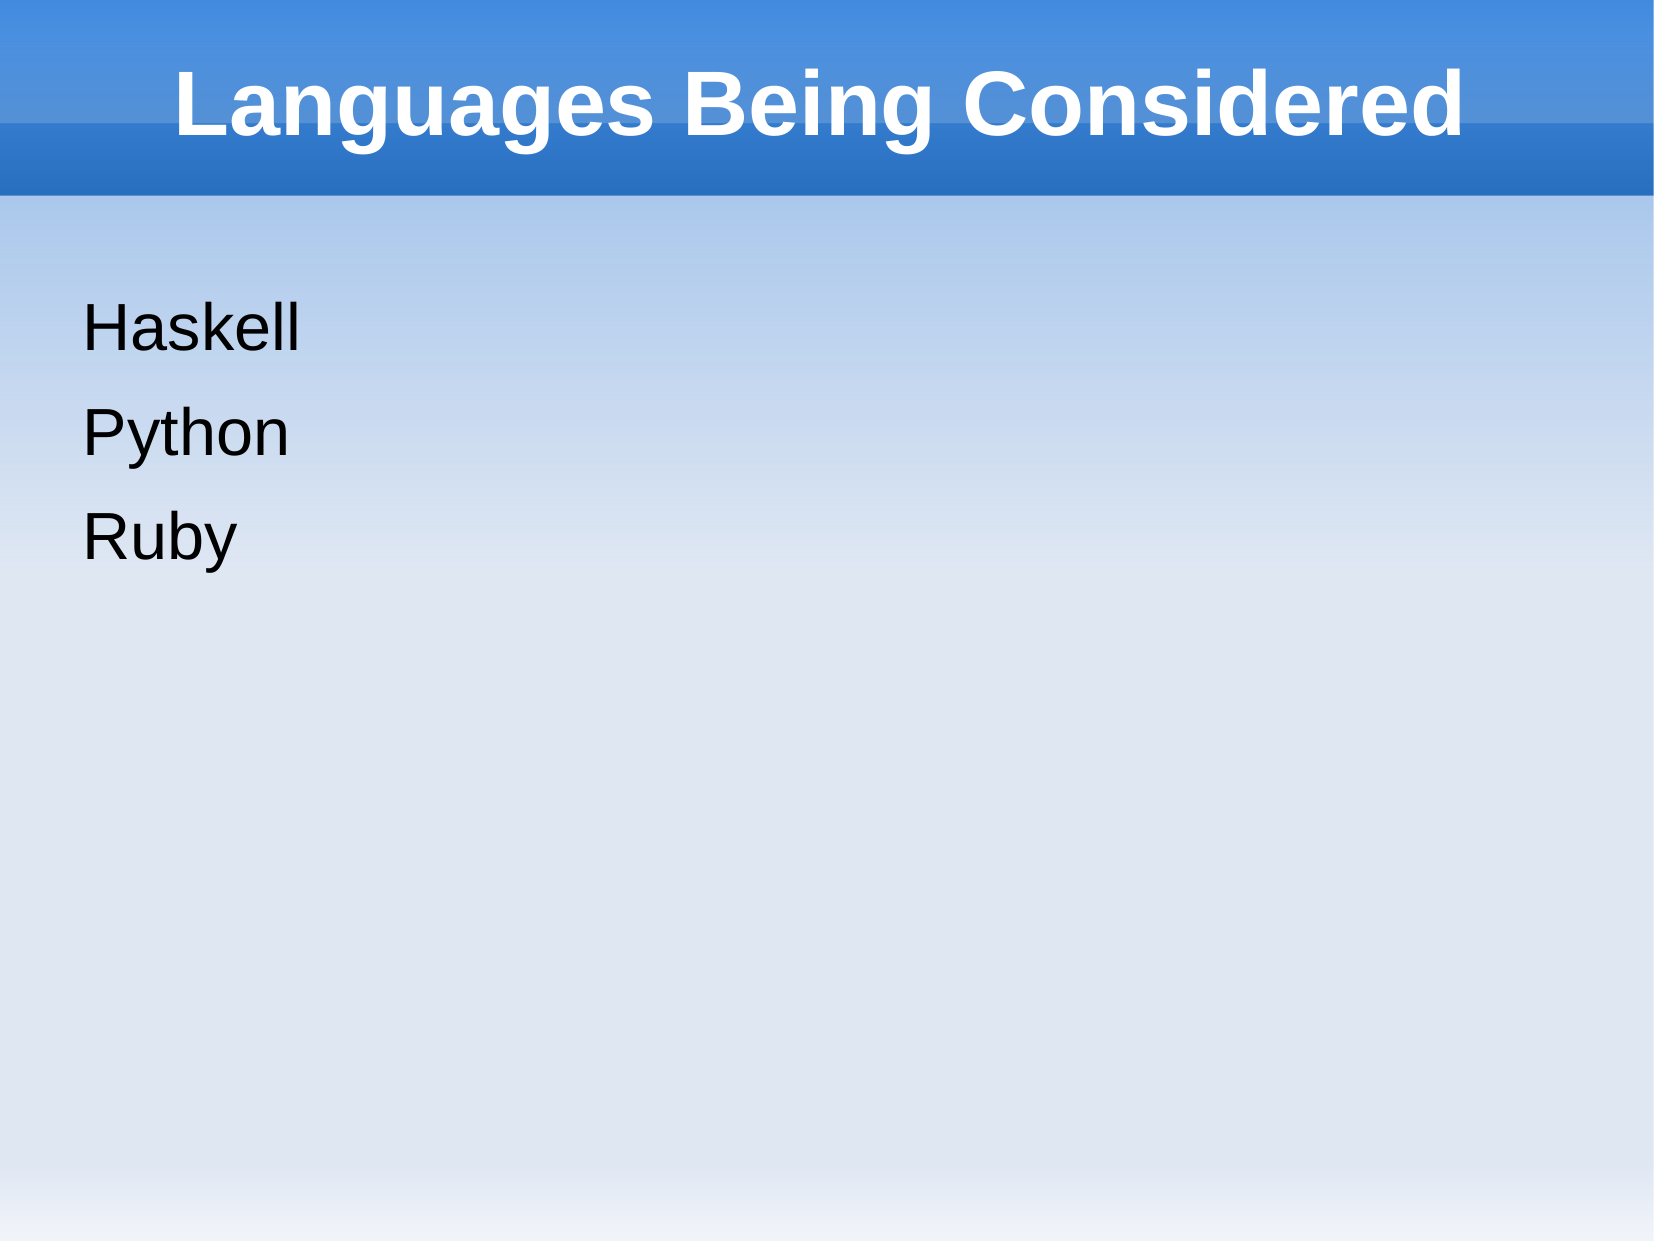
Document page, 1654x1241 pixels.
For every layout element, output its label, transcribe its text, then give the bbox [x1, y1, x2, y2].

picture [0, 0, 1654, 1241]
title Languages Being Considered [76, 0, 1565, 208]
list Haskell Python Ruby [82, 290, 1571, 1109]
